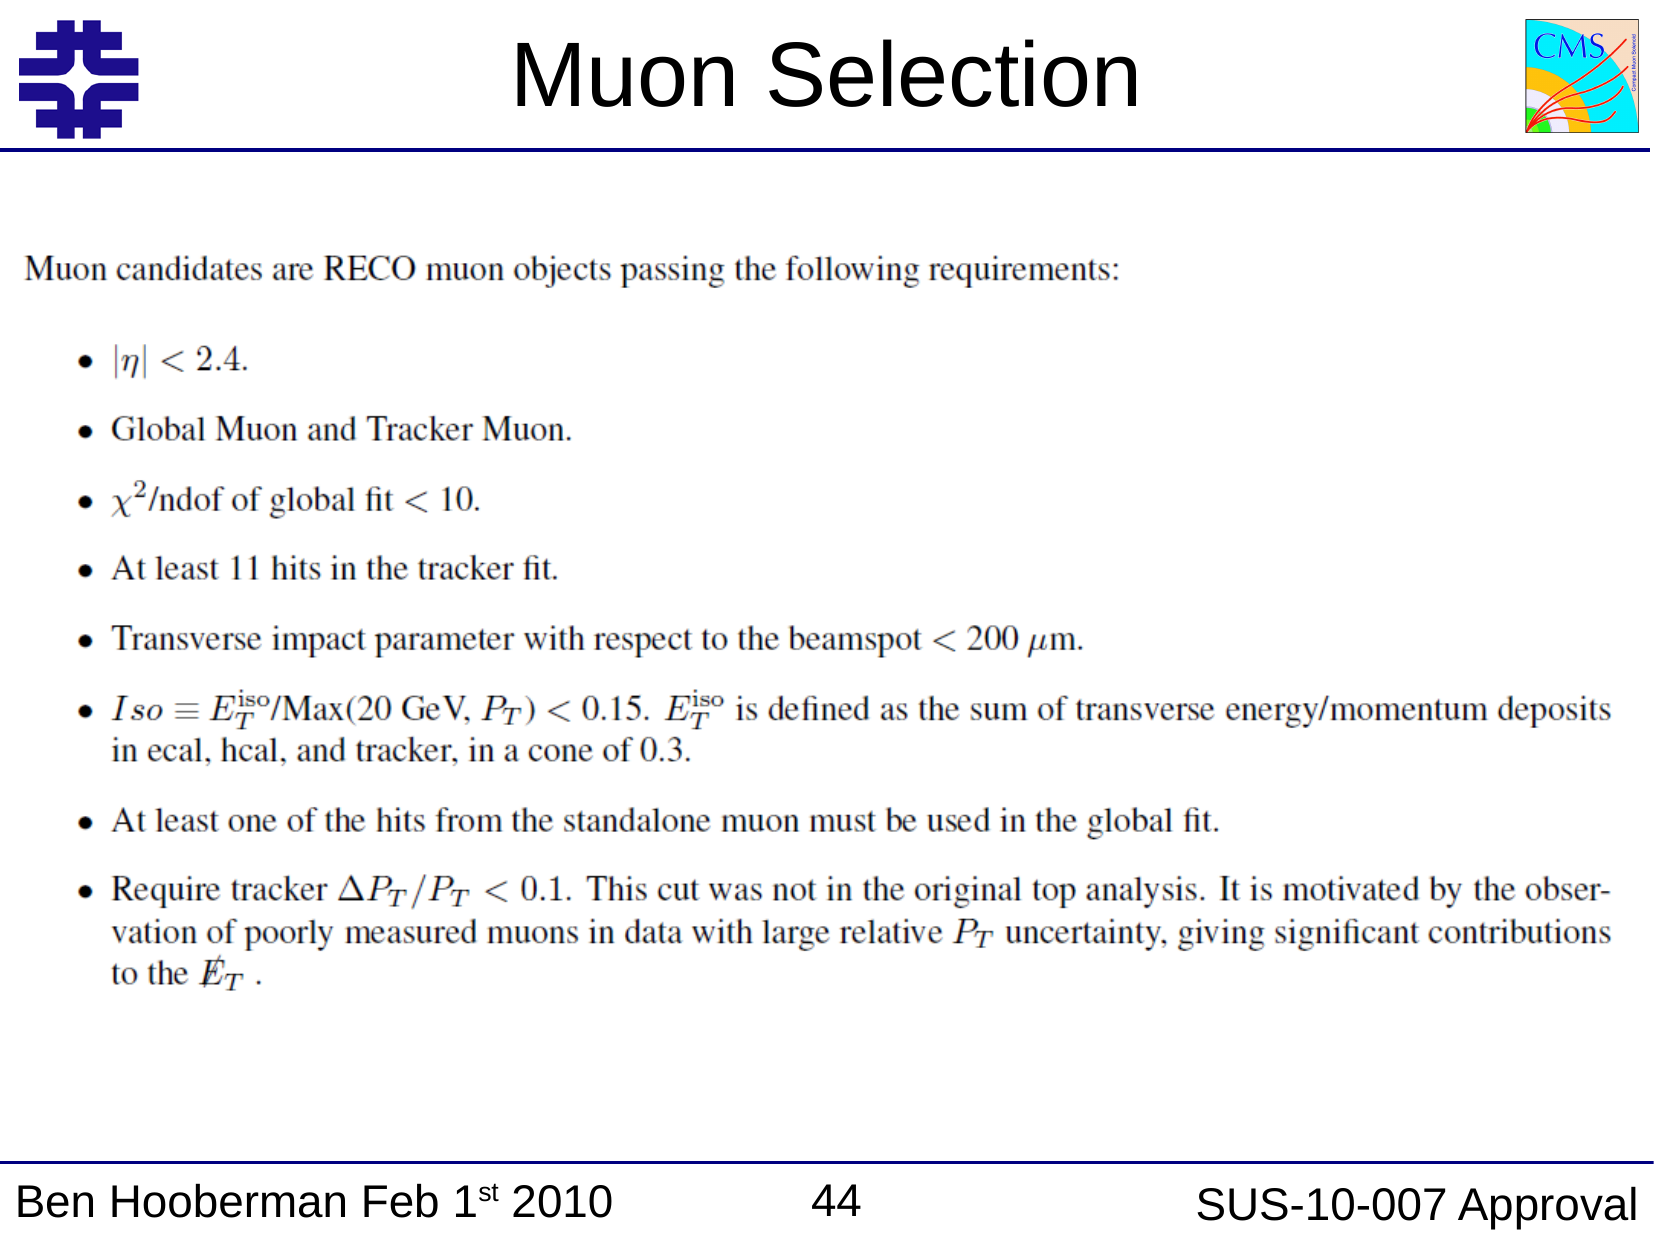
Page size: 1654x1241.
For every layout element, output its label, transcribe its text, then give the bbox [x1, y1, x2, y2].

title Muon Selection [0, 0, 1654, 151]
picture [7, 233, 1654, 1029]
